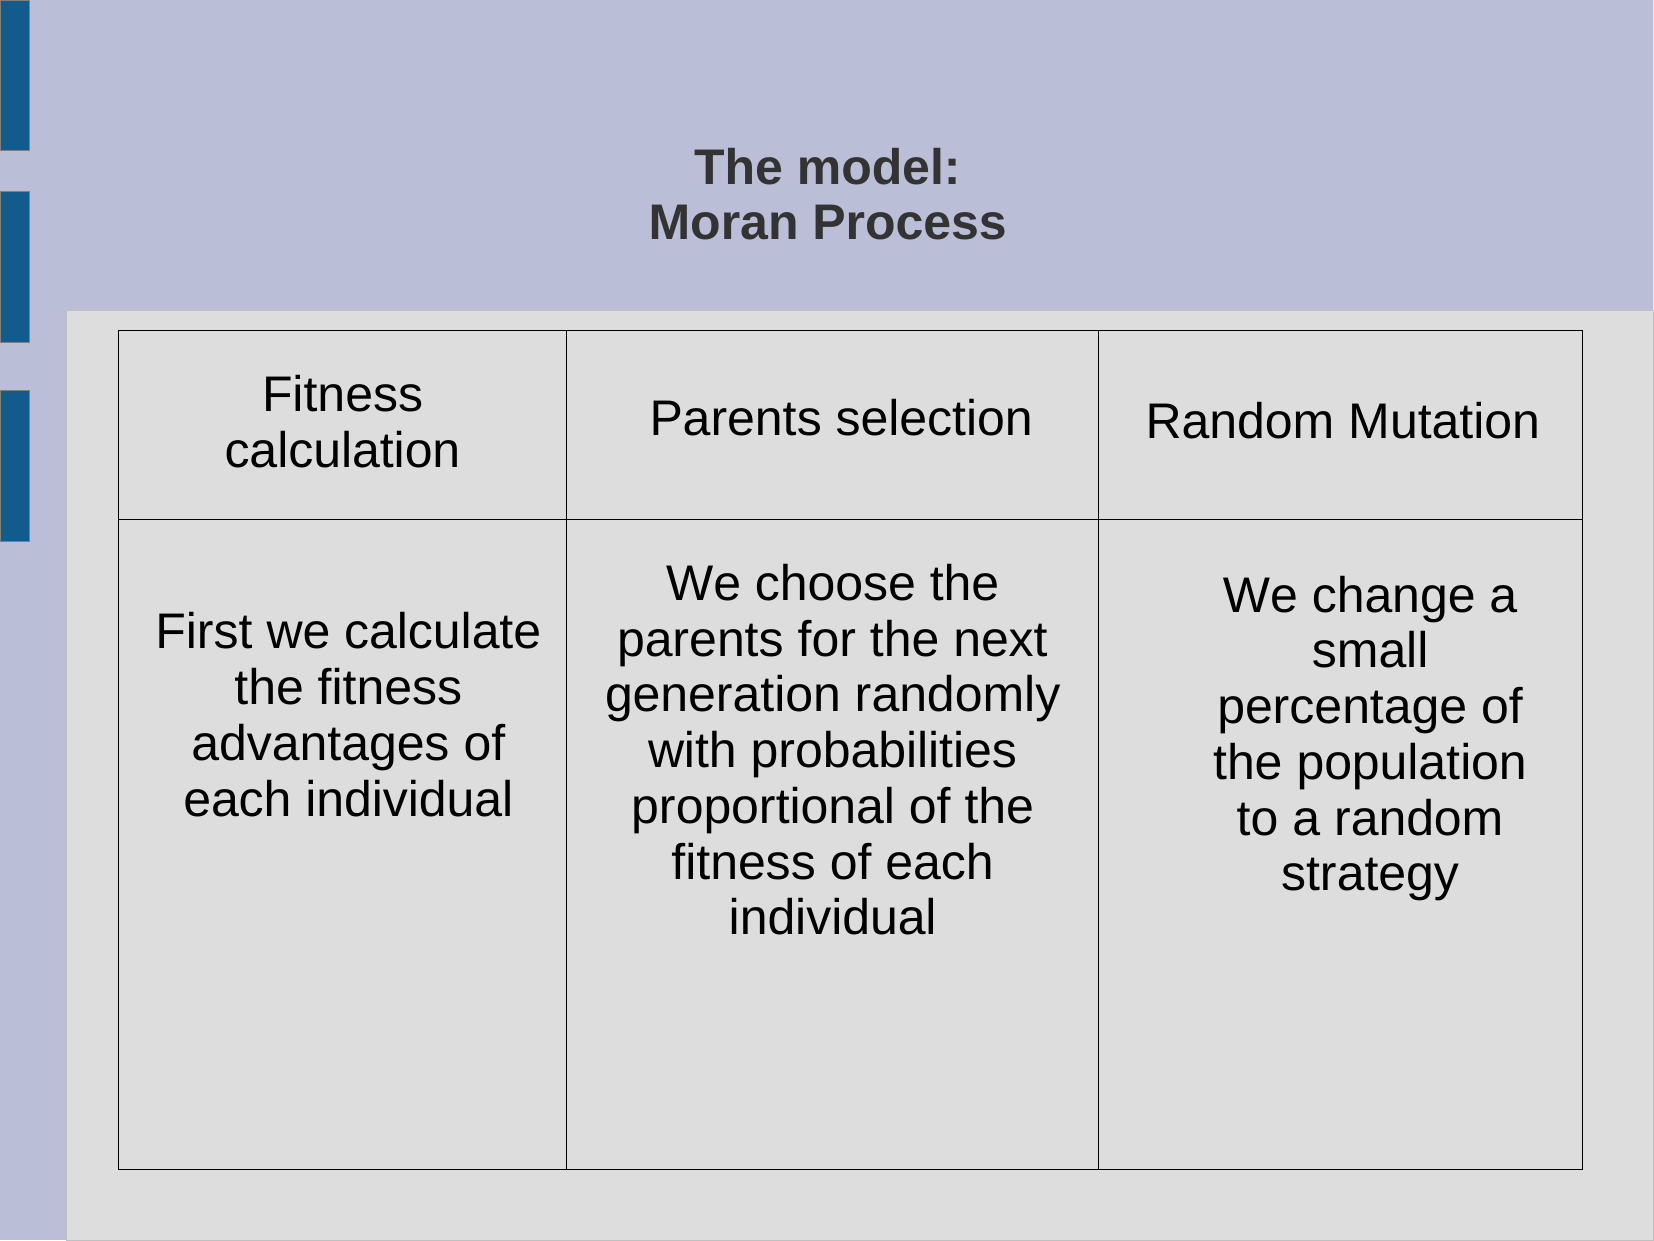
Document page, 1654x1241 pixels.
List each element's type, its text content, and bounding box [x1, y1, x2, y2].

text_box We change a small percentage of the population to a random strategy [1204, 566, 1536, 958]
text_box First we calculate the fitness advantages of each individual [153, 603, 544, 827]
title The model: Moran Process [121, 91, 1534, 299]
text_box Random Mutation [1145, 393, 1582, 449]
text_box Parents selection [649, 389, 1063, 473]
text_box We choose the parents for the next generation randomly with probabilities proportional of the fitness of each individual [602, 555, 1063, 1002]
text_box Fitness calculation [200, 366, 485, 485]
